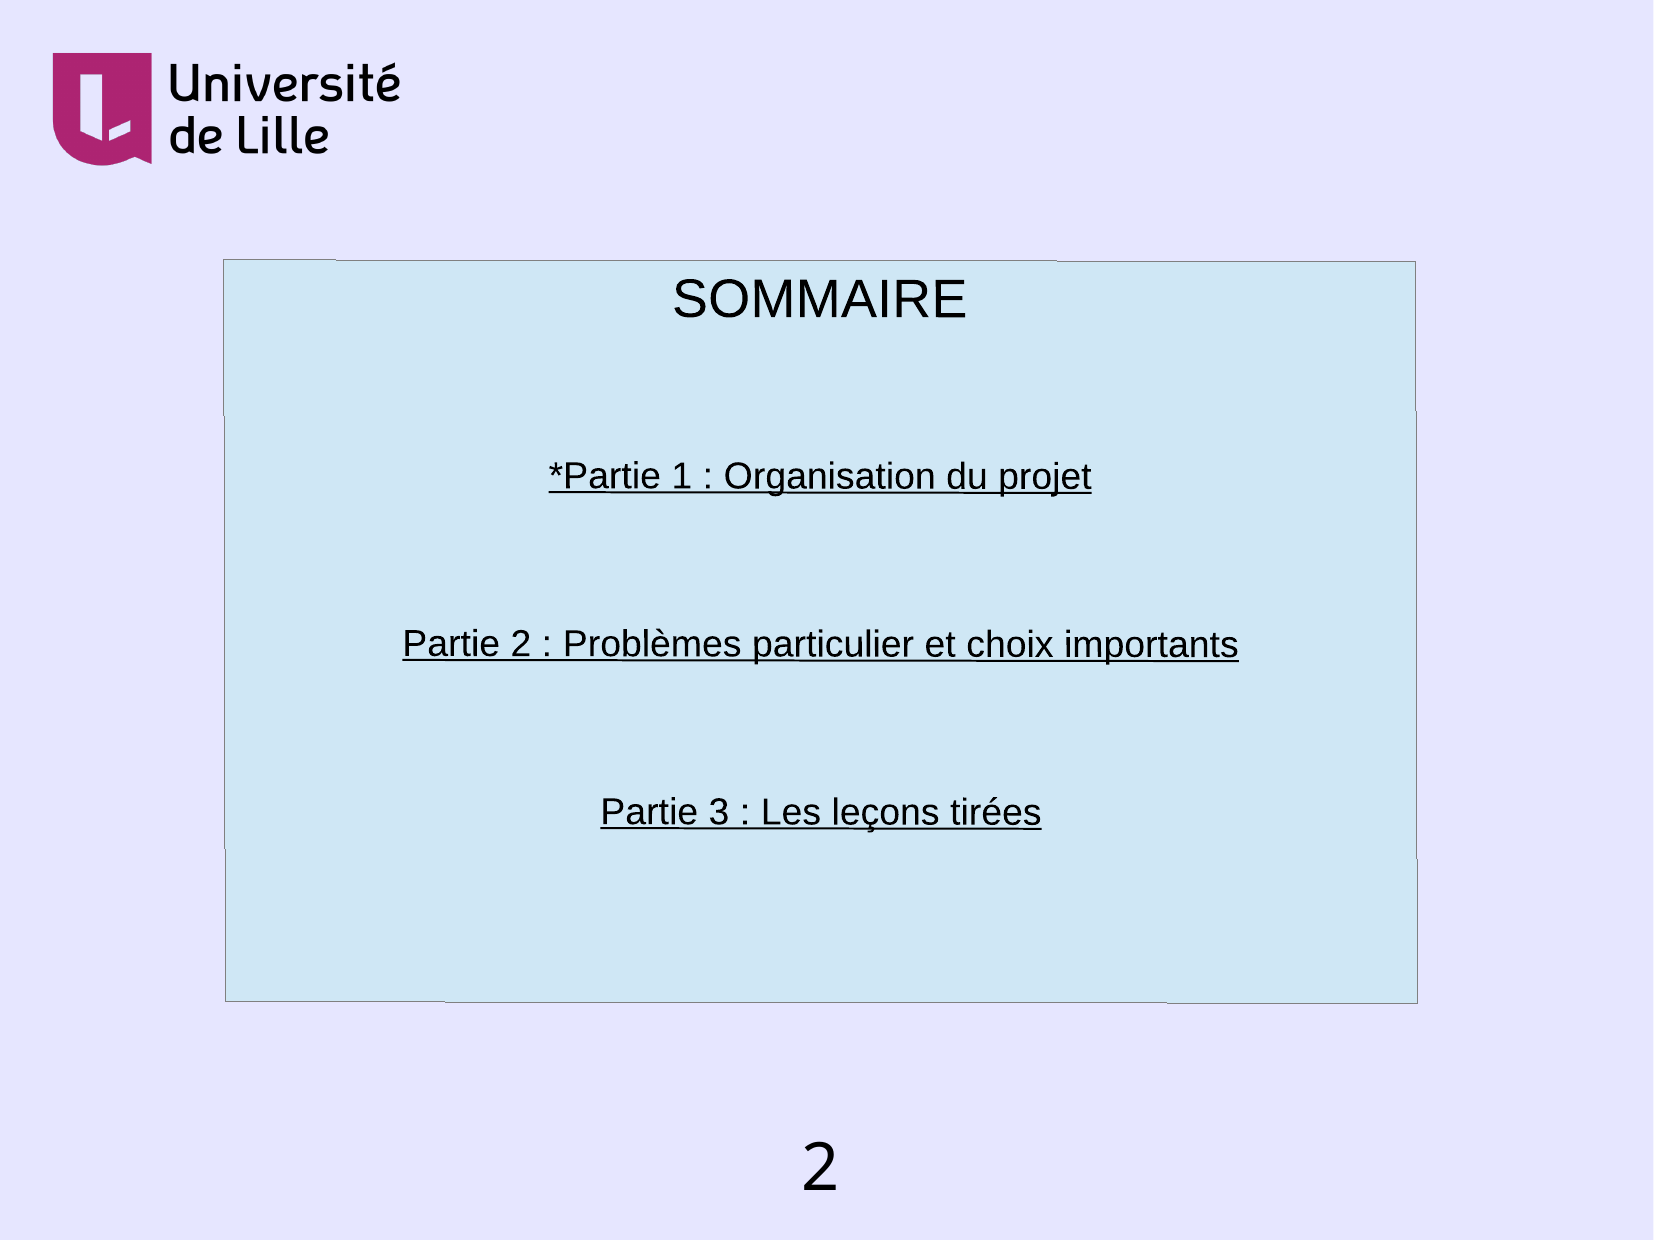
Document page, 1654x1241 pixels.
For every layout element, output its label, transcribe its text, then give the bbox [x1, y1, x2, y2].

text_box SOMMAIRE *Partie 1 : Organisation du projet Partie 2 : Problèmes particulier et choix importants Partie 3 : Les leçons tirées [223, 259, 1418, 1004]
footer 2 [541, 1130, 1100, 1197]
picture [3, 5, 449, 213]
